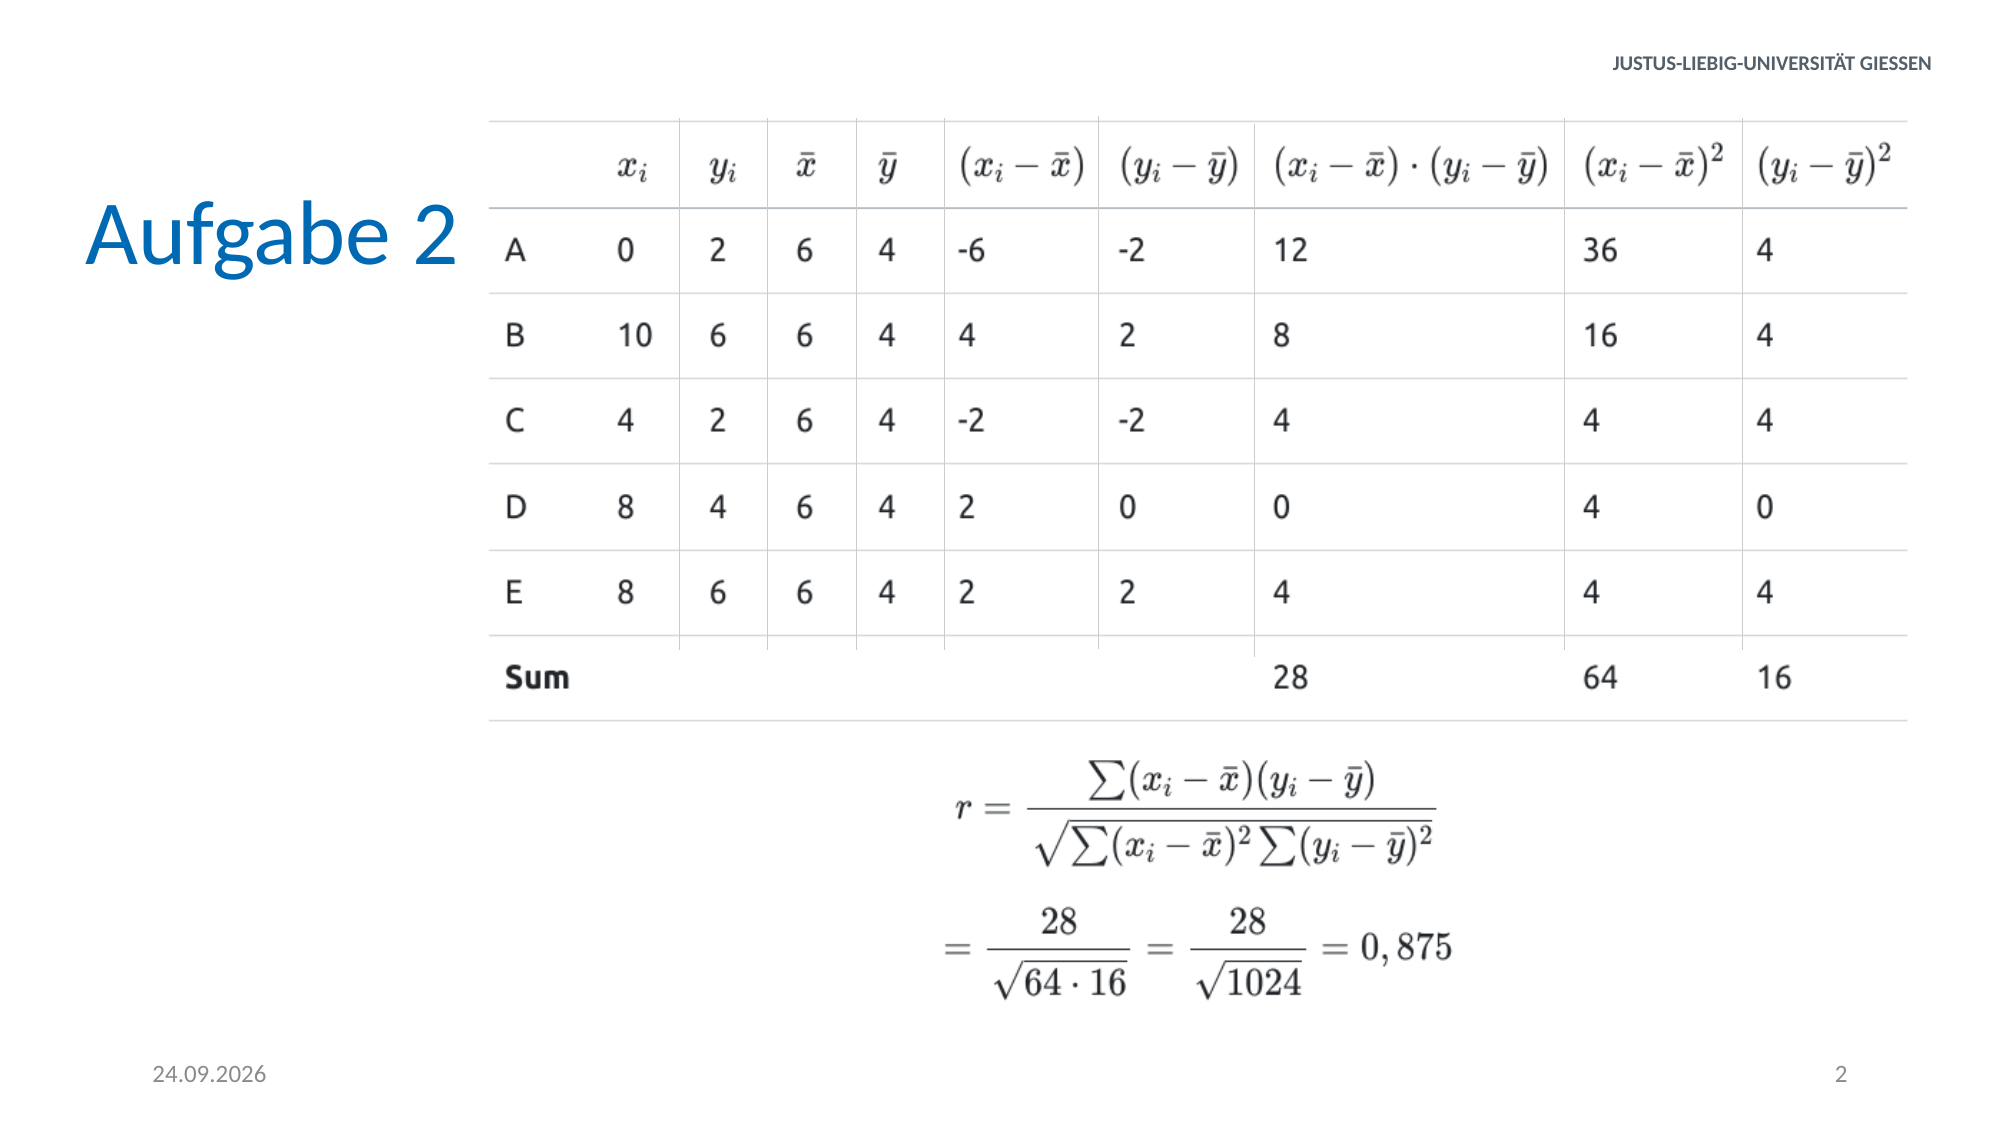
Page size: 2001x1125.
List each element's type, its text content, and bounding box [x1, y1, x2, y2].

picture [472, 100, 1949, 1034]
title Aufgabe 2 [70, 132, 472, 292]
